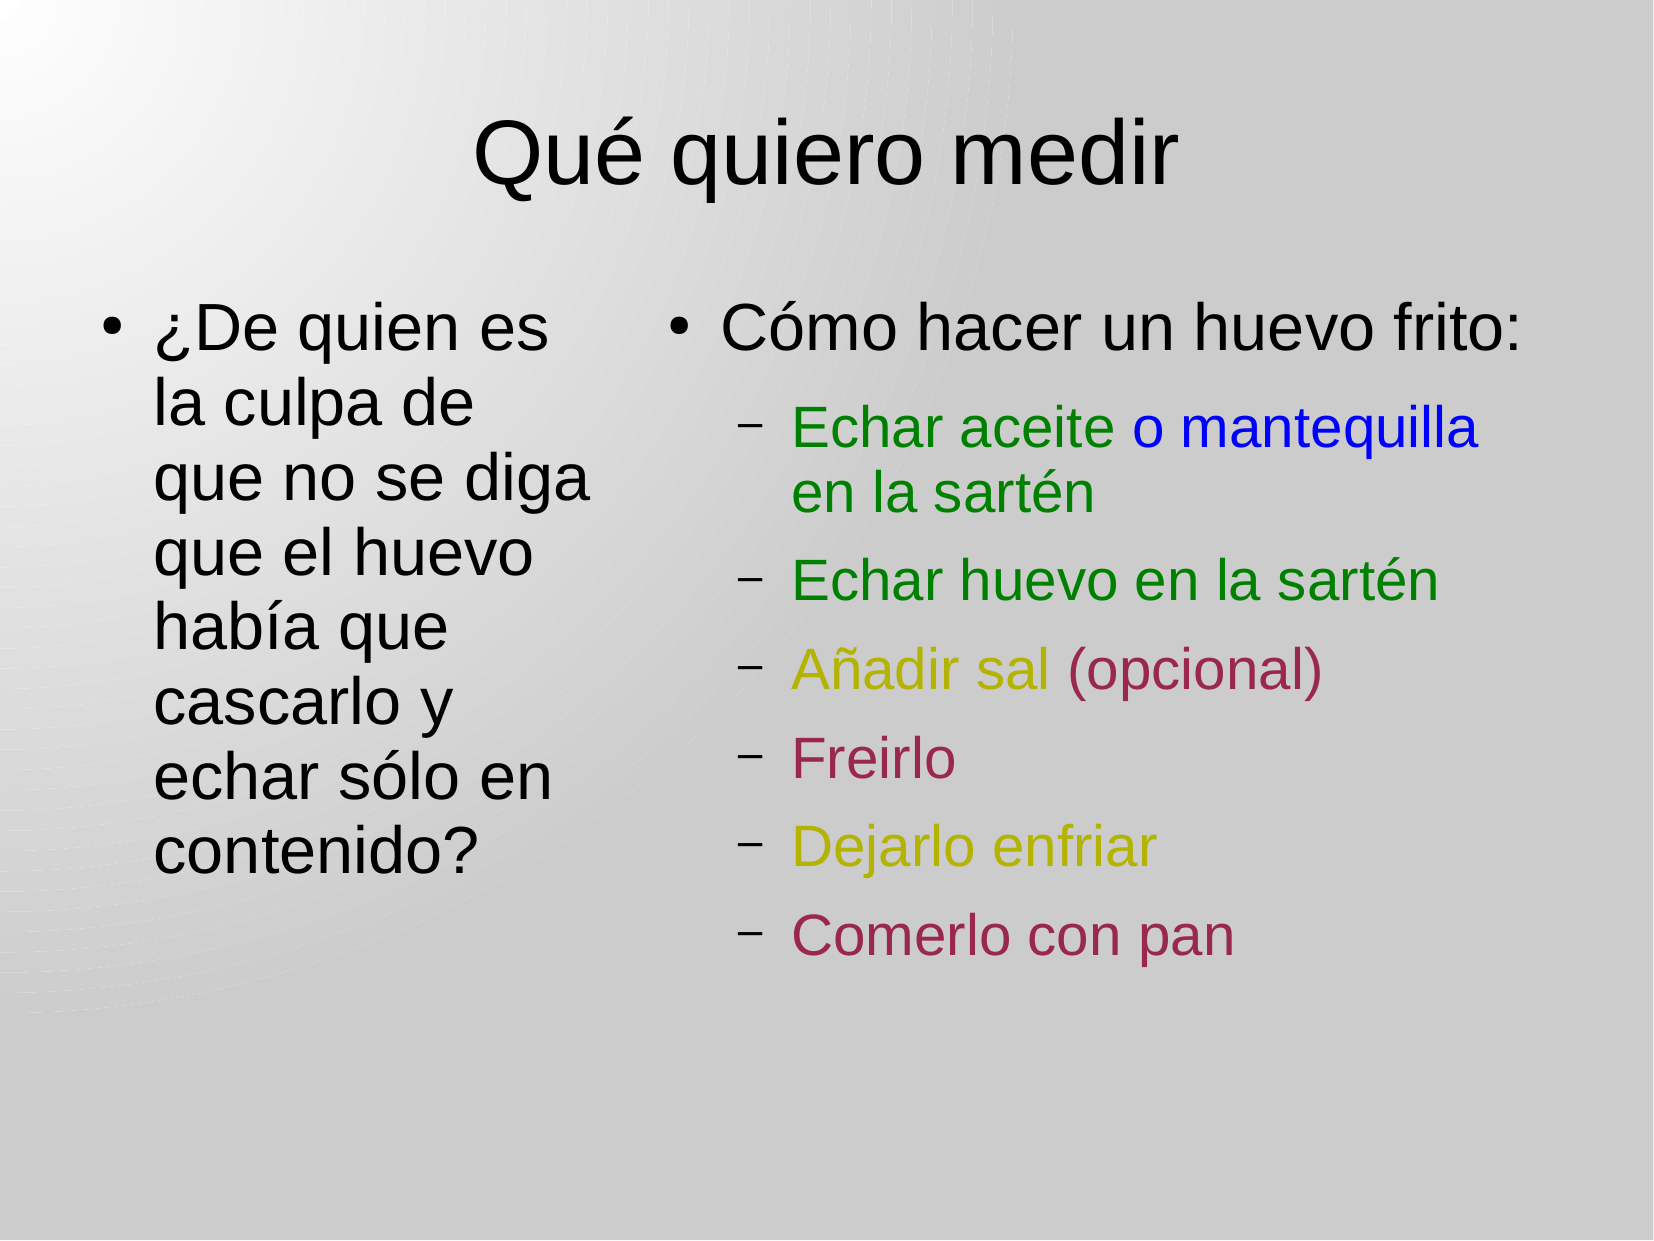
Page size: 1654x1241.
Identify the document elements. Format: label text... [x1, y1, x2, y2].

title Qué quiero medir [82, 49, 1571, 257]
list Cómo hacer un huevo frito: Echar aceite o mantequilla en la sartén Echar huevo en la sartén Añadir sal (opcional) Freirlo Dejarlo enfriar Comerlo con pan [649, 290, 1539, 1109]
list ¿De quien es la culpa de que no se diga que el huevo había que cascarlo y echar sólo en contenido? [82, 290, 591, 1109]
